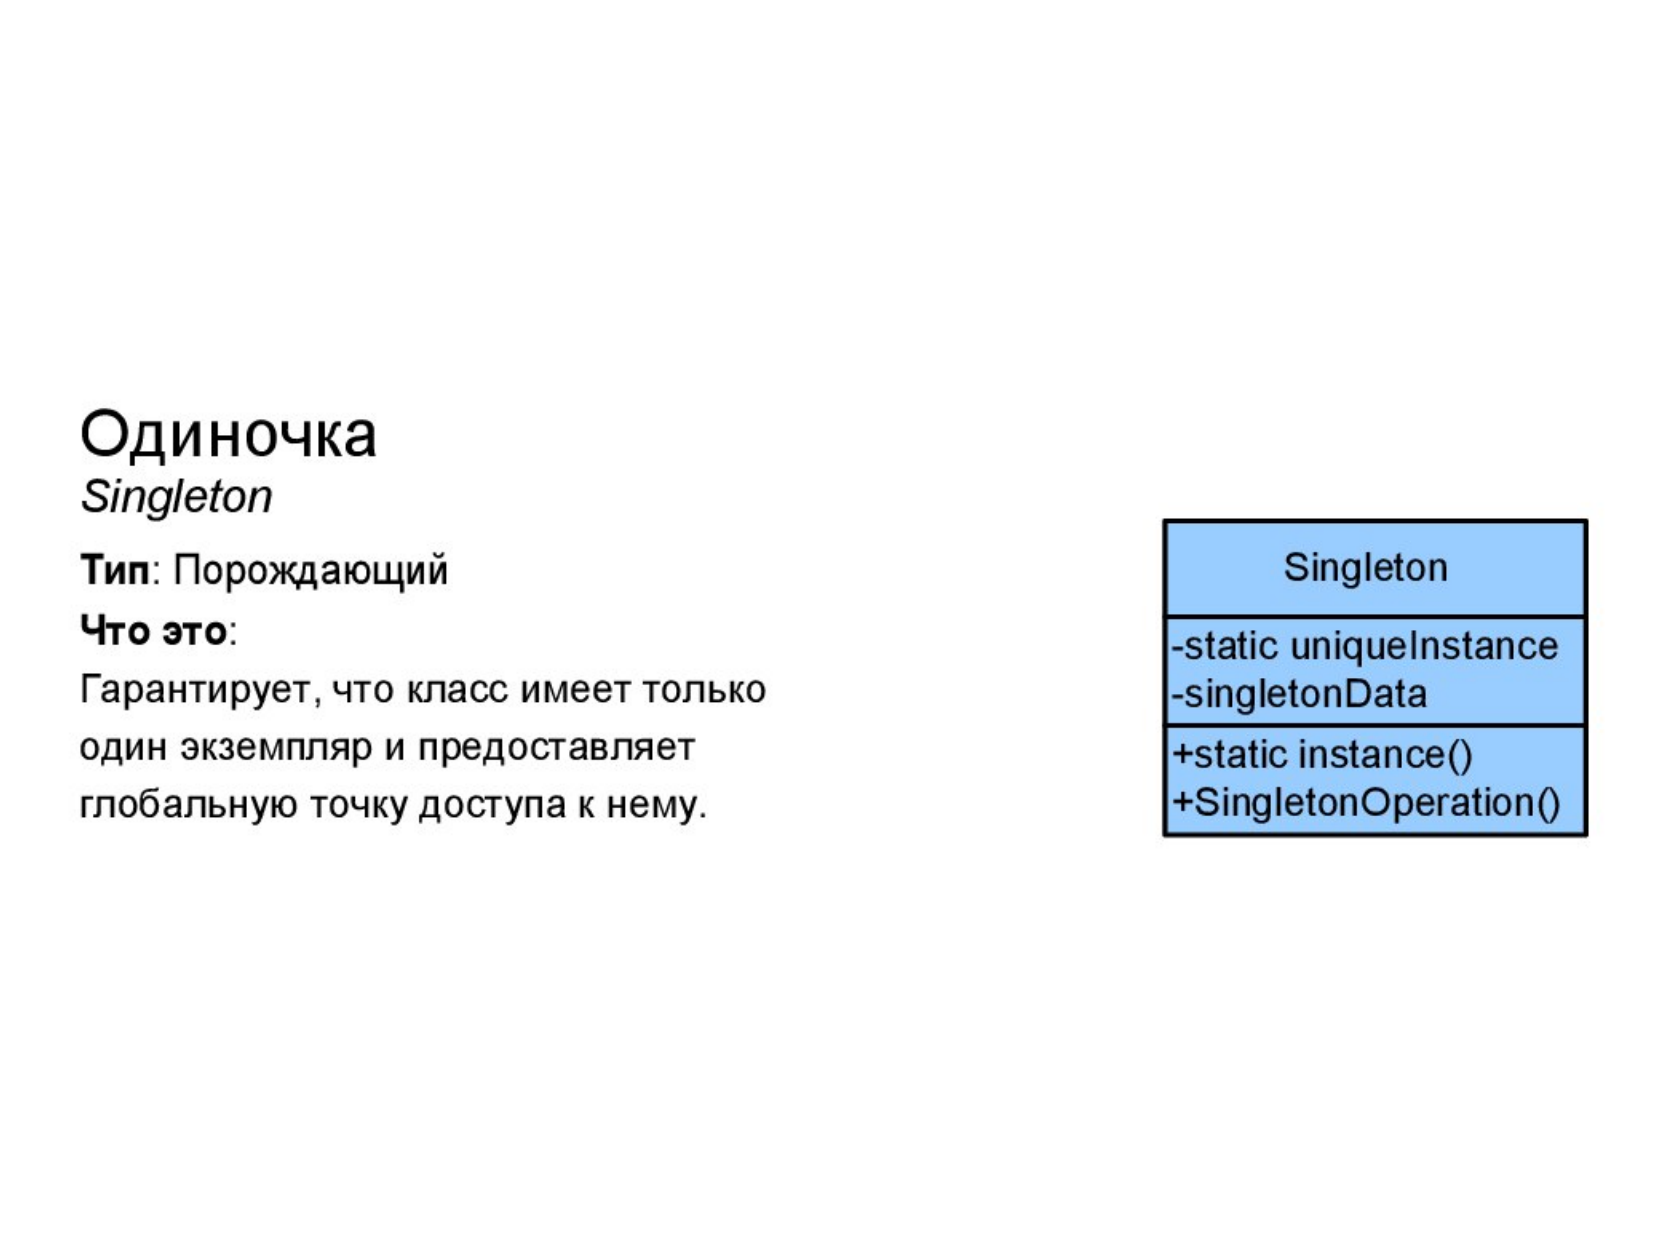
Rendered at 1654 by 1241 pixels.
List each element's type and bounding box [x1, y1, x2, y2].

picture [44, 375, 1624, 872]
